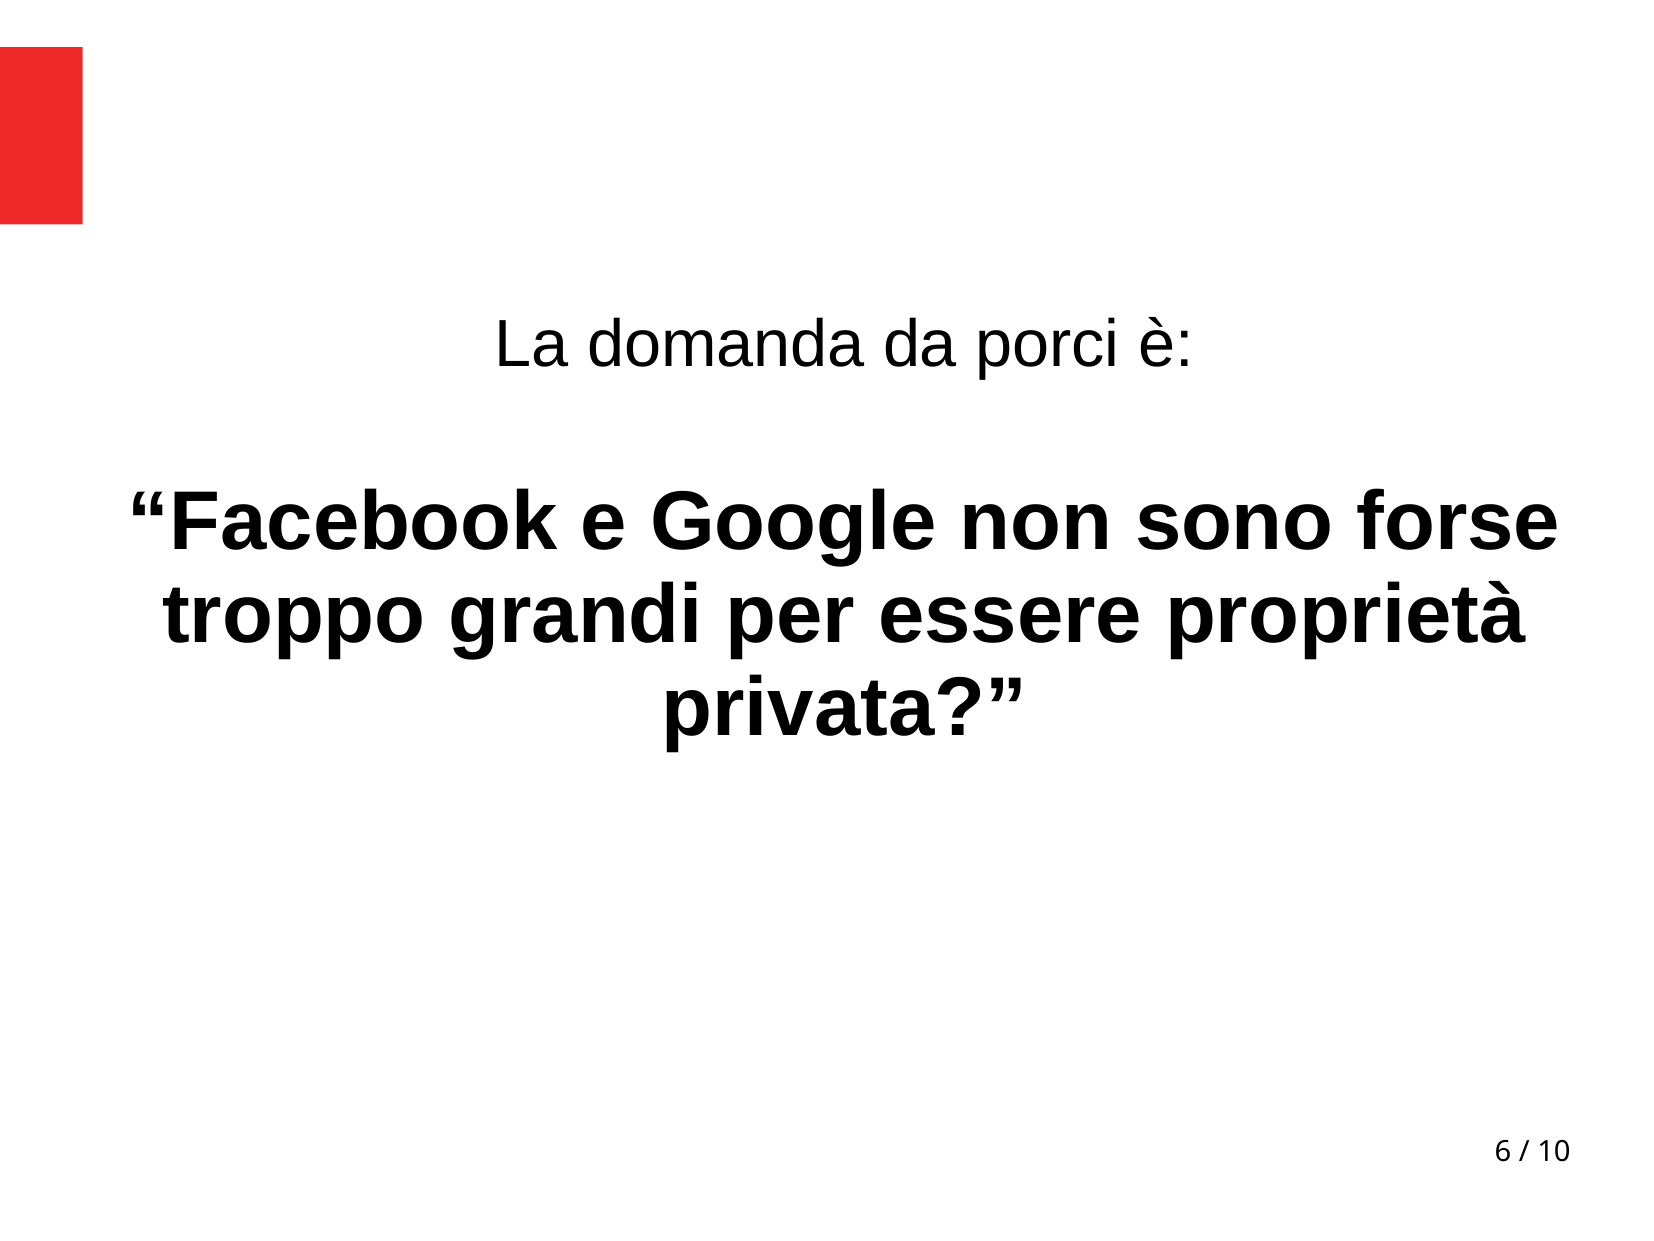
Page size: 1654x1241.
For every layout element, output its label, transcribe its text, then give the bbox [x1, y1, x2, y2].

subtitle La domanda da porci è: “Facebook e Google non sono forse troppo grandi per essere proprietà privata?” [118, 49, 1571, 1010]
